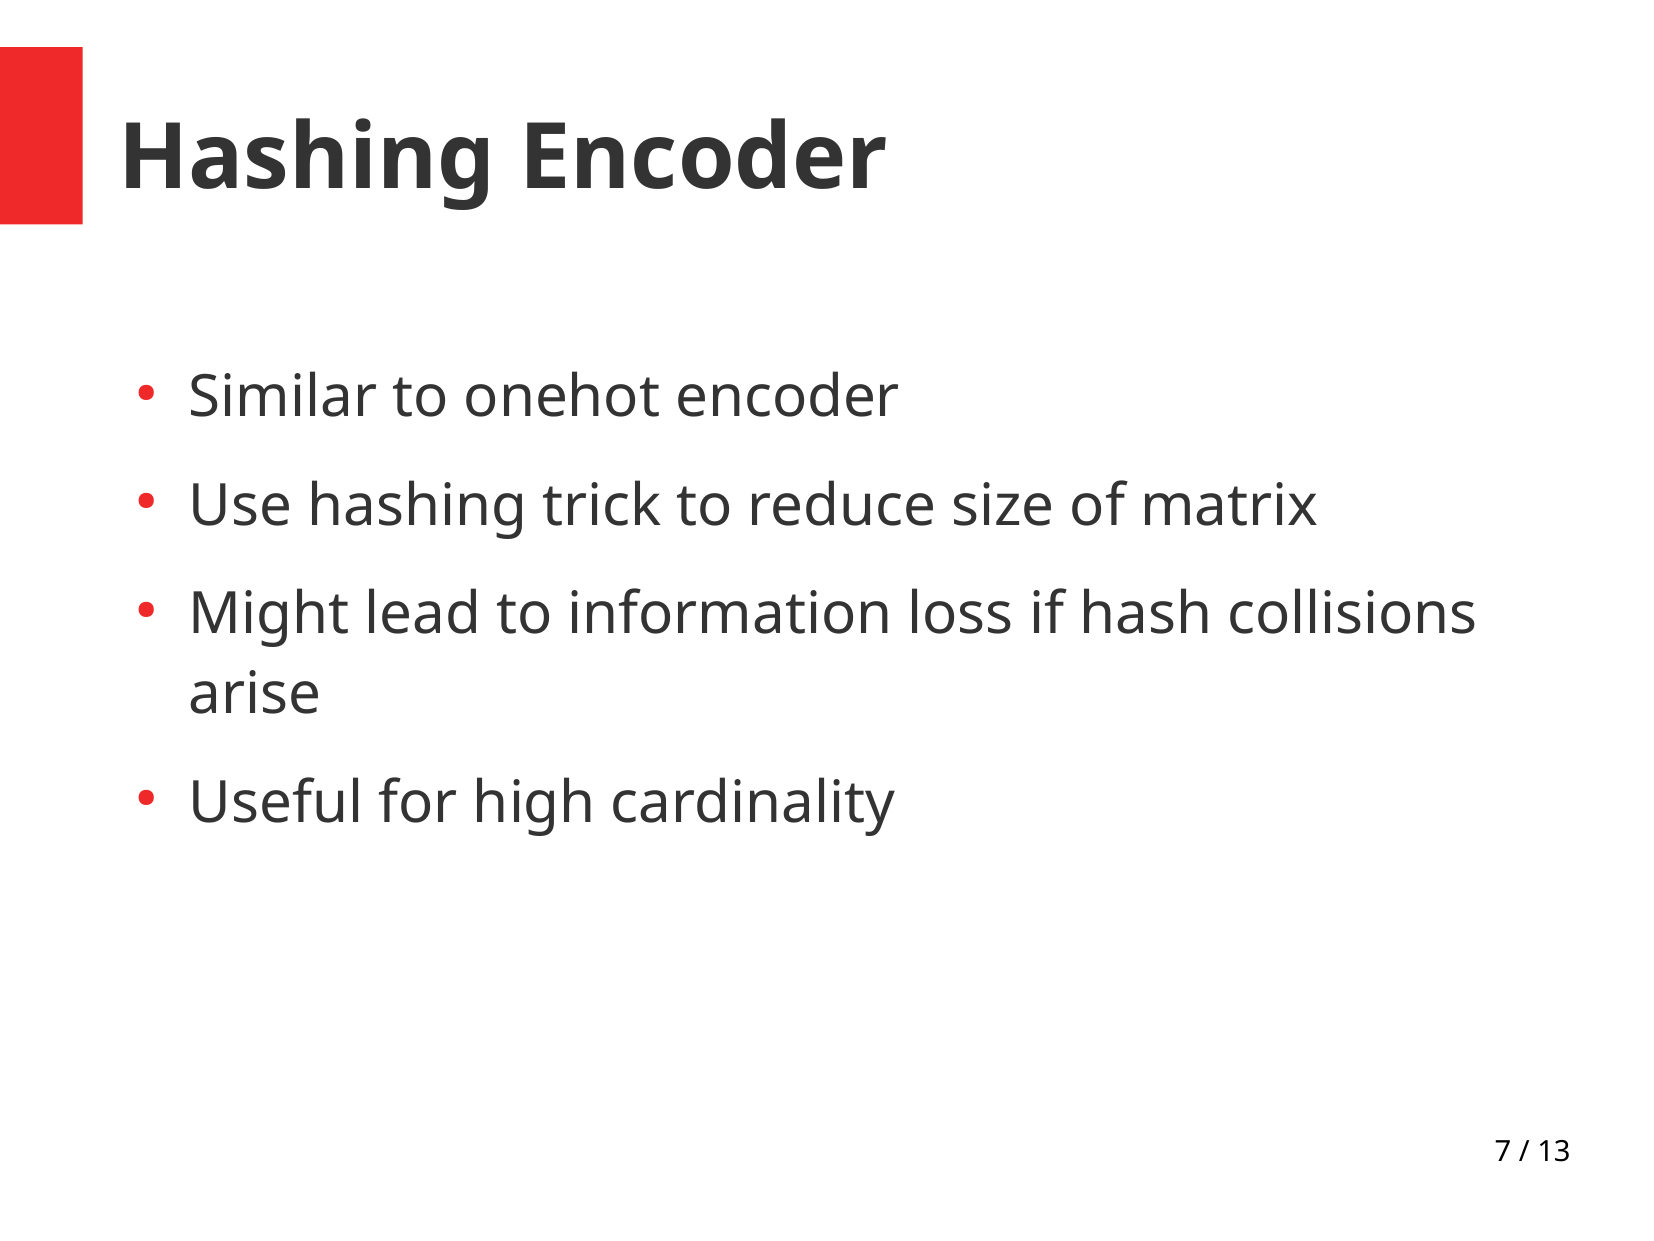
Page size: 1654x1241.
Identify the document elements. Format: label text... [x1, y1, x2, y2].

title Hashing Encoder [118, 49, 1571, 257]
list Similar to onehot encoder Use hashing trick to reduce size of matrix Might lead to information loss if hash collisions arise Useful for high cardinality [118, 354, 1536, 1074]
